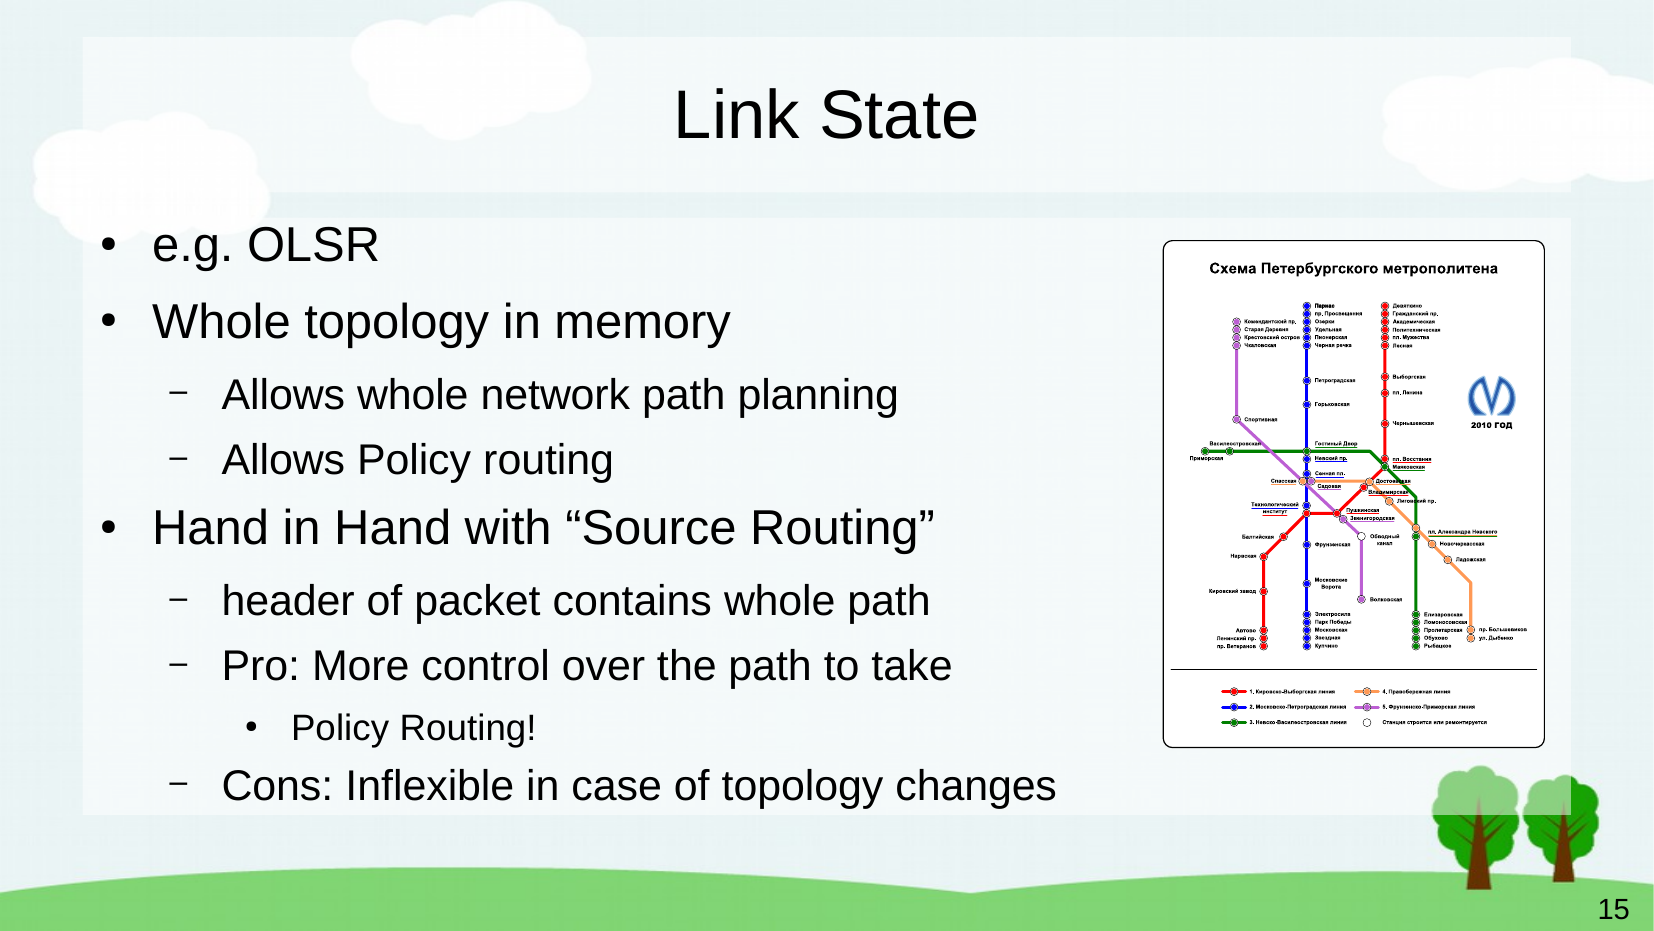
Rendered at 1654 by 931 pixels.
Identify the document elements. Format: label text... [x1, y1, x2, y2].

list e.g. OLSR Whole topology in memory Allows whole network path planning Allows Policy routing Hand in Hand with “Source Routing” header of packet contains whole path Pro: More control over the path to take Policy Routing! Cons: Inflexible in case of topology changes [82, 217, 1571, 815]
picture [0, 0, 1654, 931]
title Link State [82, 37, 1571, 193]
